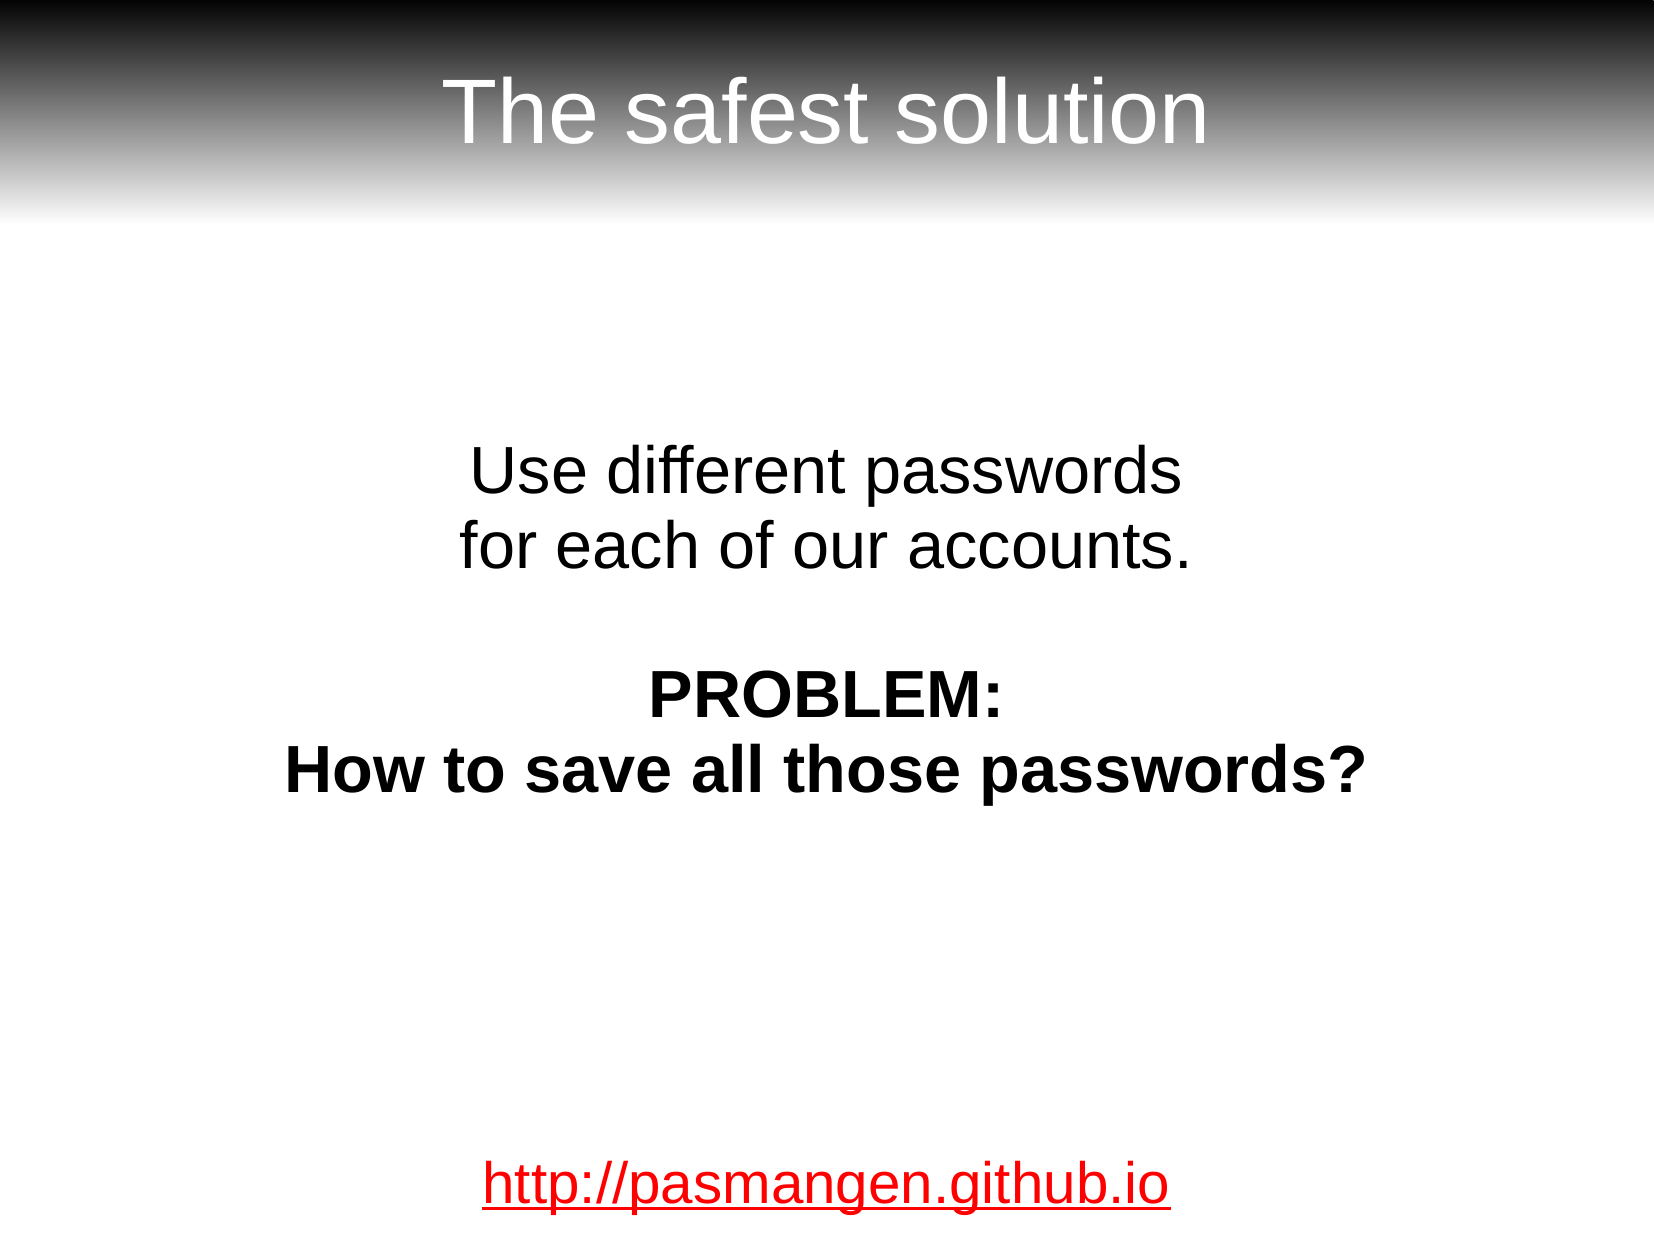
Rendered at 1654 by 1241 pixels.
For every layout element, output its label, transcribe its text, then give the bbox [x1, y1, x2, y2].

subtitle Use different passwords for each of our accounts. PROBLEM: How to save all those passwords? [0, 0, 1654, 1143]
text_box http://pasmangen.github.io [0, 1143, 1654, 1241]
